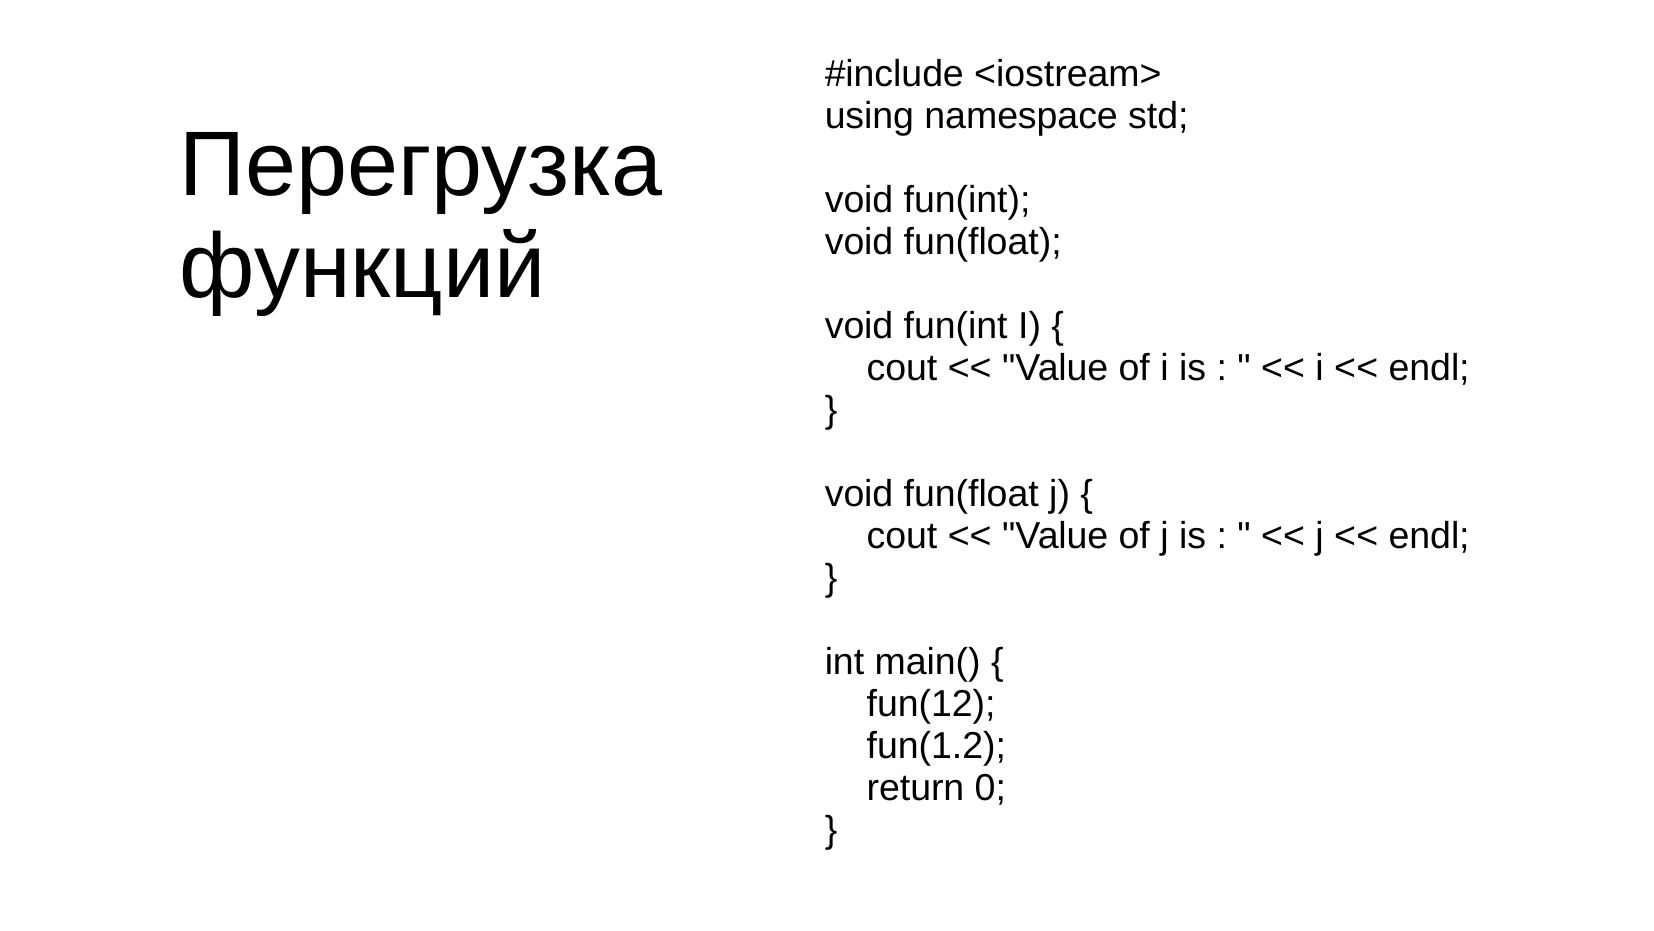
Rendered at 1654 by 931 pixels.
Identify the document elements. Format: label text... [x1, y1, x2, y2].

text_box #include <iostream> using namespace std; void fun(int); void fun(float); void fun(int I) { cout << "Value of i is : " << i << endl; } void fun(float j) { cout << "Value of j is : " << j << endl; } int main() { fun(12); fun(1.2); return 0; } [810, 45, 1486, 900]
text_box Перегрузка функций [165, 105, 704, 325]
